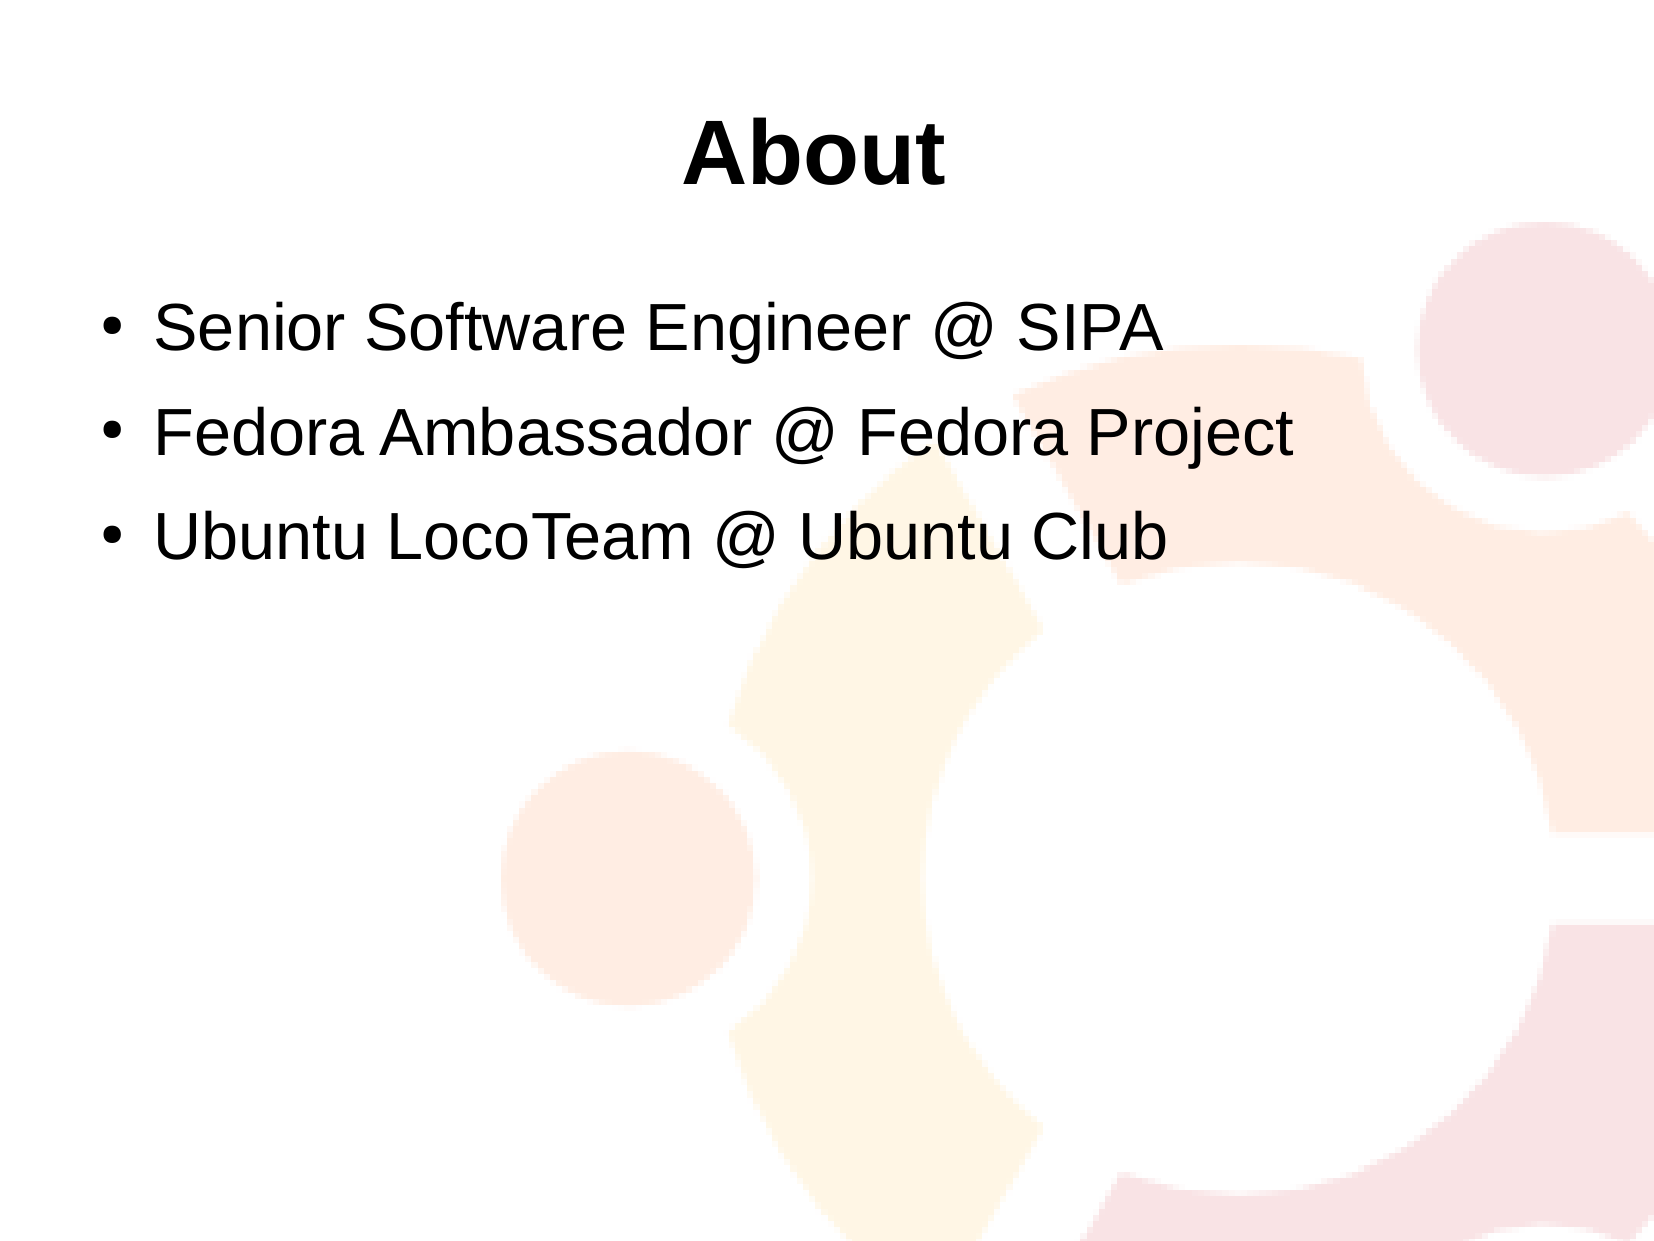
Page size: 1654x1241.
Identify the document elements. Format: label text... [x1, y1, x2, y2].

list Senior Software Engineer @ SIPA Fedora Ambassador @ Fedora Project Ubuntu LocoTeam @ Ubuntu Club [82, 290, 1571, 1109]
title About [82, 49, 1571, 257]
